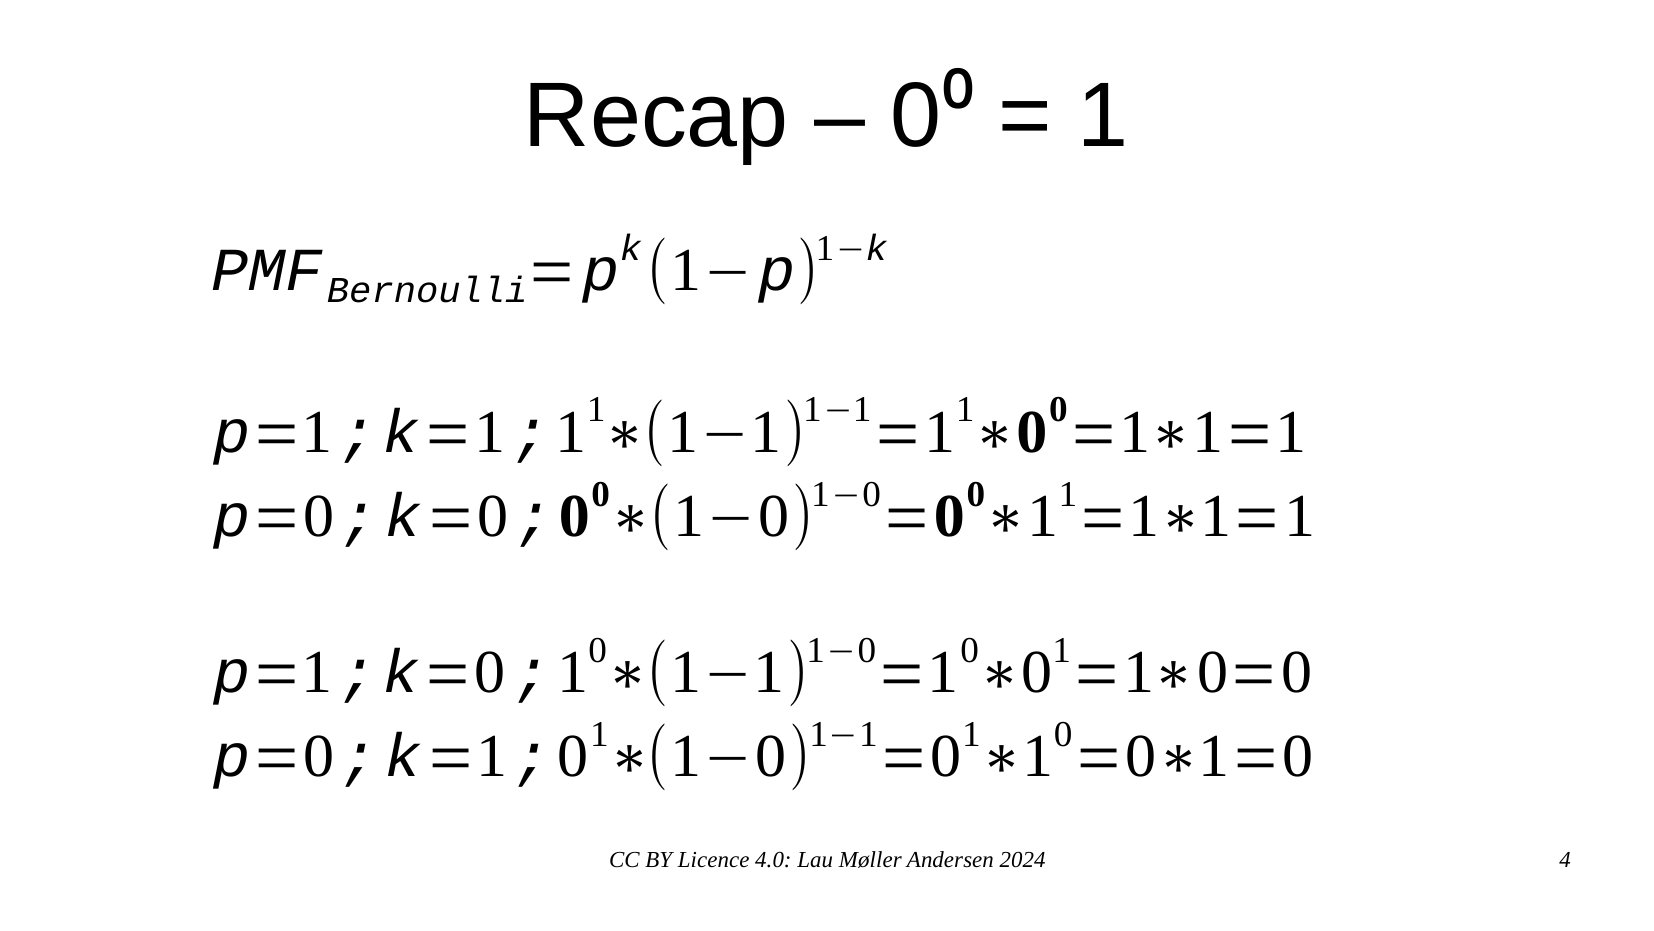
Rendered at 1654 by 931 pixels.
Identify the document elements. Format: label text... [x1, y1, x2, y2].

chart [203, 227, 1321, 796]
title Recap – 0⁰ = 1 [82, 37, 1571, 193]
